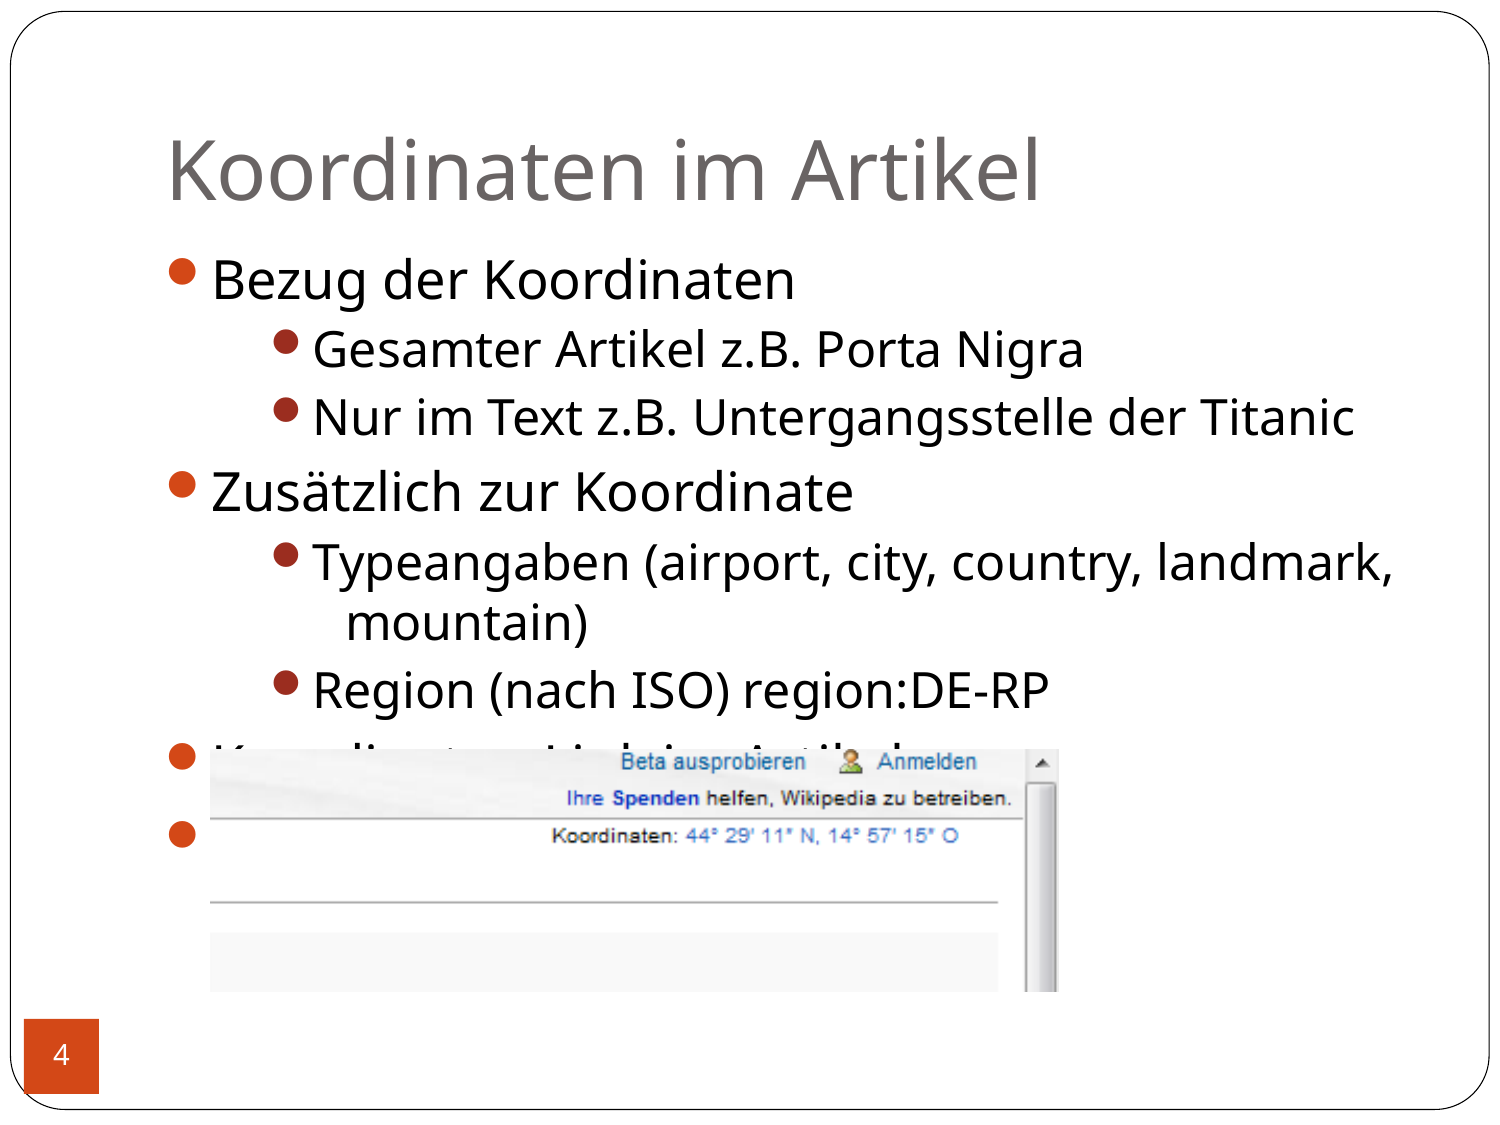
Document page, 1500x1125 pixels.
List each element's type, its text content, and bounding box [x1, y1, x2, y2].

text_box 4 [23, 1018, 99, 1094]
list Bezug der Koordinaten Gesamter Artikel z.B. Porta Nigra Nur im Text z.B. Untergangsstelle der Titanic Zusätzlich zur Koordinate Typeangaben (airport, city, country, landmark, mountain) Region (nach ISO) region:DE-RP Koordinaten-Link im Artikel [150, 237, 1426, 988]
picture [210, 750, 1059, 992]
title Koordinaten im Artikel [150, 45, 1426, 233]
